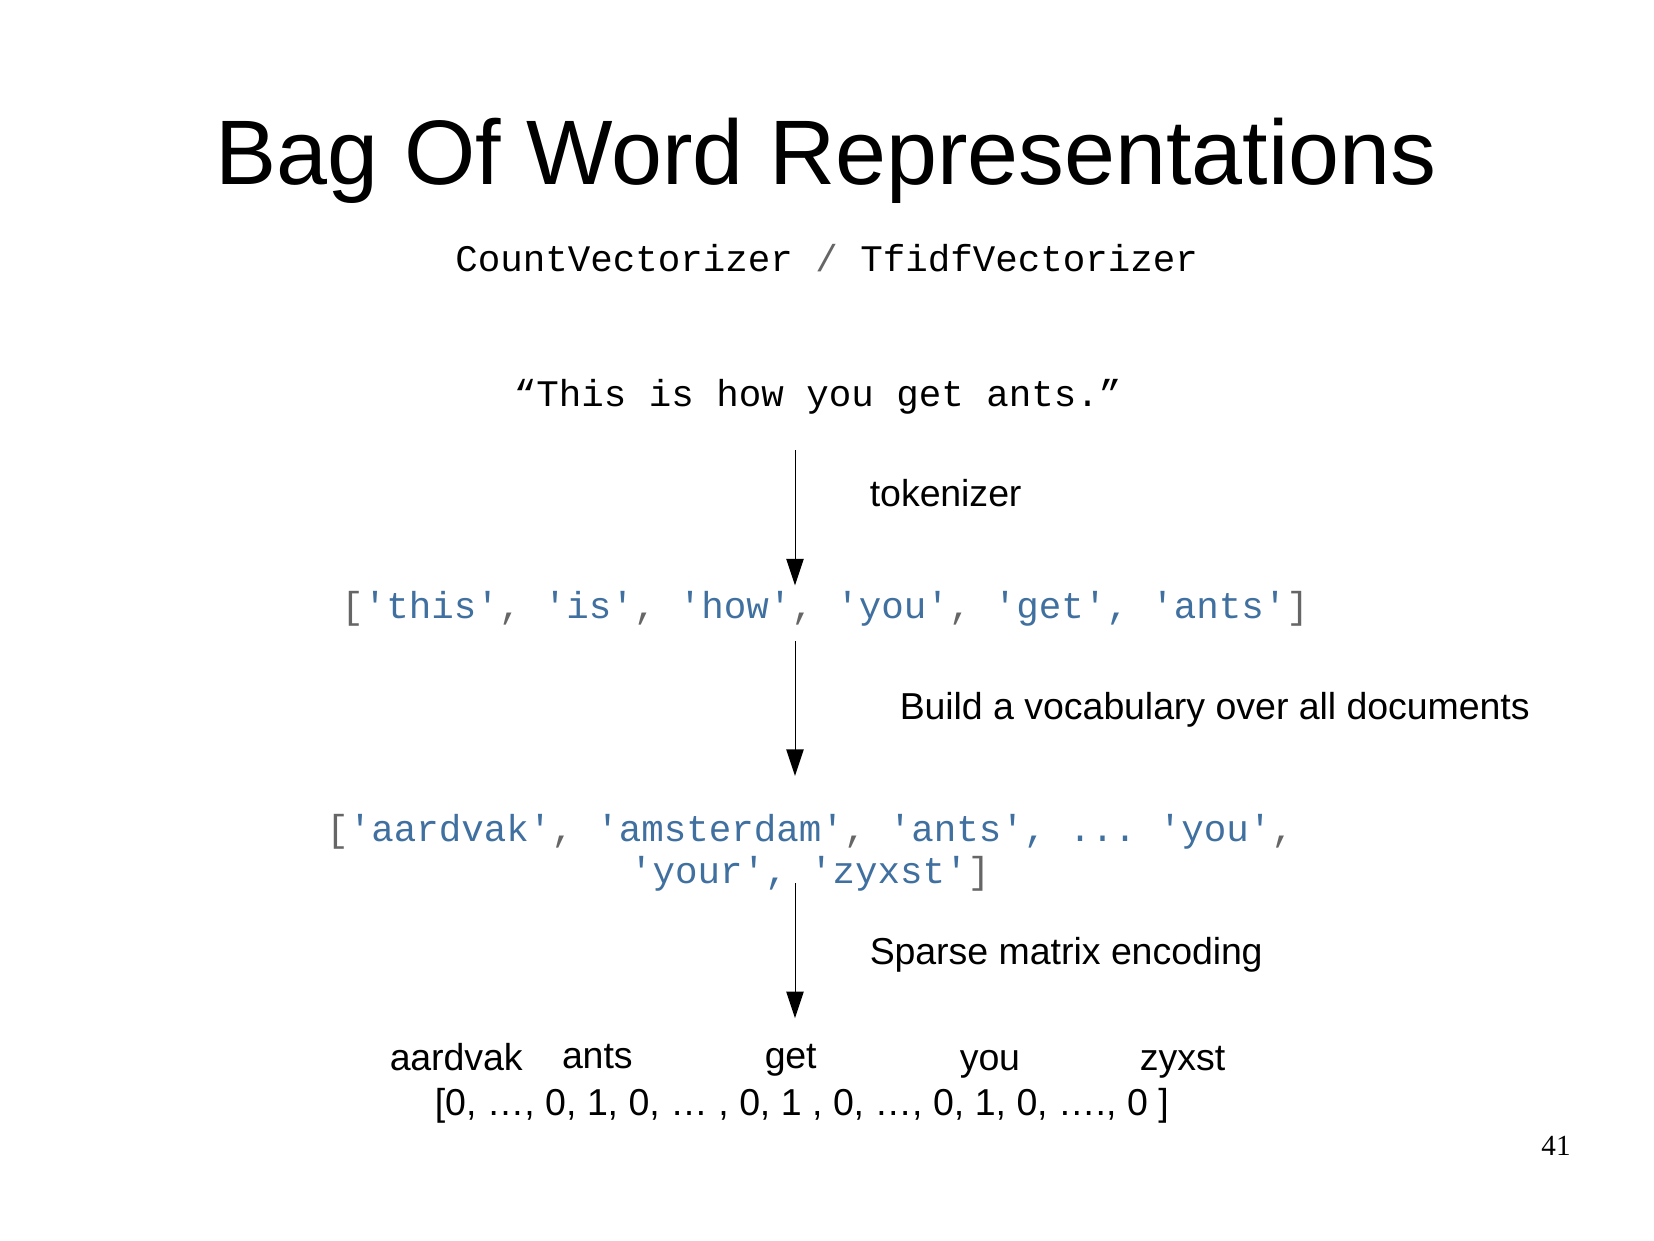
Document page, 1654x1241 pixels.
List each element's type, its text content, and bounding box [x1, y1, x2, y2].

text_box you [945, 1028, 1125, 1086]
title Bag Of Word Representations [82, 49, 1571, 257]
text_box aardvak [375, 1028, 541, 1086]
text_box ['this', 'is', 'how', 'you', 'get', 'ants'] [315, 587, 1336, 631]
text_box Sparse matrix encoding [855, 896, 1321, 980]
text_box [0, …, 0, 1, 0, … , 0, 1 , 0, …, 0, 1, 0, …., 0 ] [420, 1073, 1186, 1131]
text_box ants [547, 1027, 698, 1088]
text_box ['aardvak', 'amsterdam', 'ants', ... 'you', 'your', 'zyxst'] [300, 810, 1321, 896]
text_box “This is how you get ants.” [465, 375, 1171, 419]
text_box get [750, 1027, 871, 1113]
text_box CountVectorizer / TfidfVectorizer [455, 240, 1199, 283]
text_box Build a vocabulary over all documents [885, 678, 1591, 777]
text_box tokenizer [855, 465, 1111, 523]
text_box zyxst [1125, 1028, 1261, 1086]
